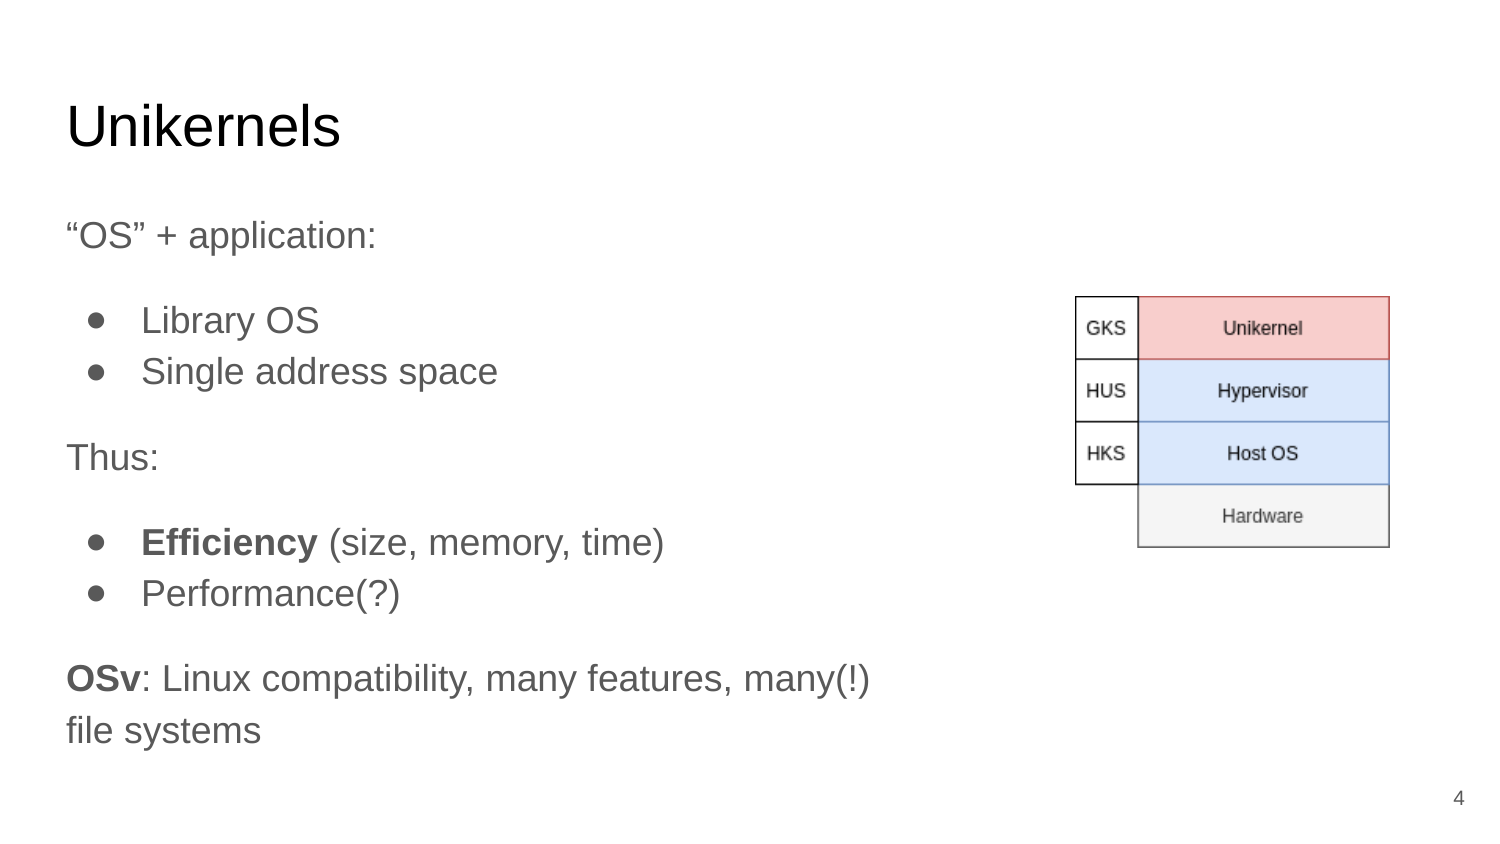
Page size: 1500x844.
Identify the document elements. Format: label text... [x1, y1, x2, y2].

list “OS” + application: Library OS Single address space Thus: Efficiency (size, memory, time) Performance(?) OSv: Linux compatibility, many features, many(!) file systems [51, 189, 892, 750]
picture [1075, 296, 1390, 548]
slide_number <number> [1389, 764, 1480, 830]
title Unikernels [51, 72, 1449, 167]
